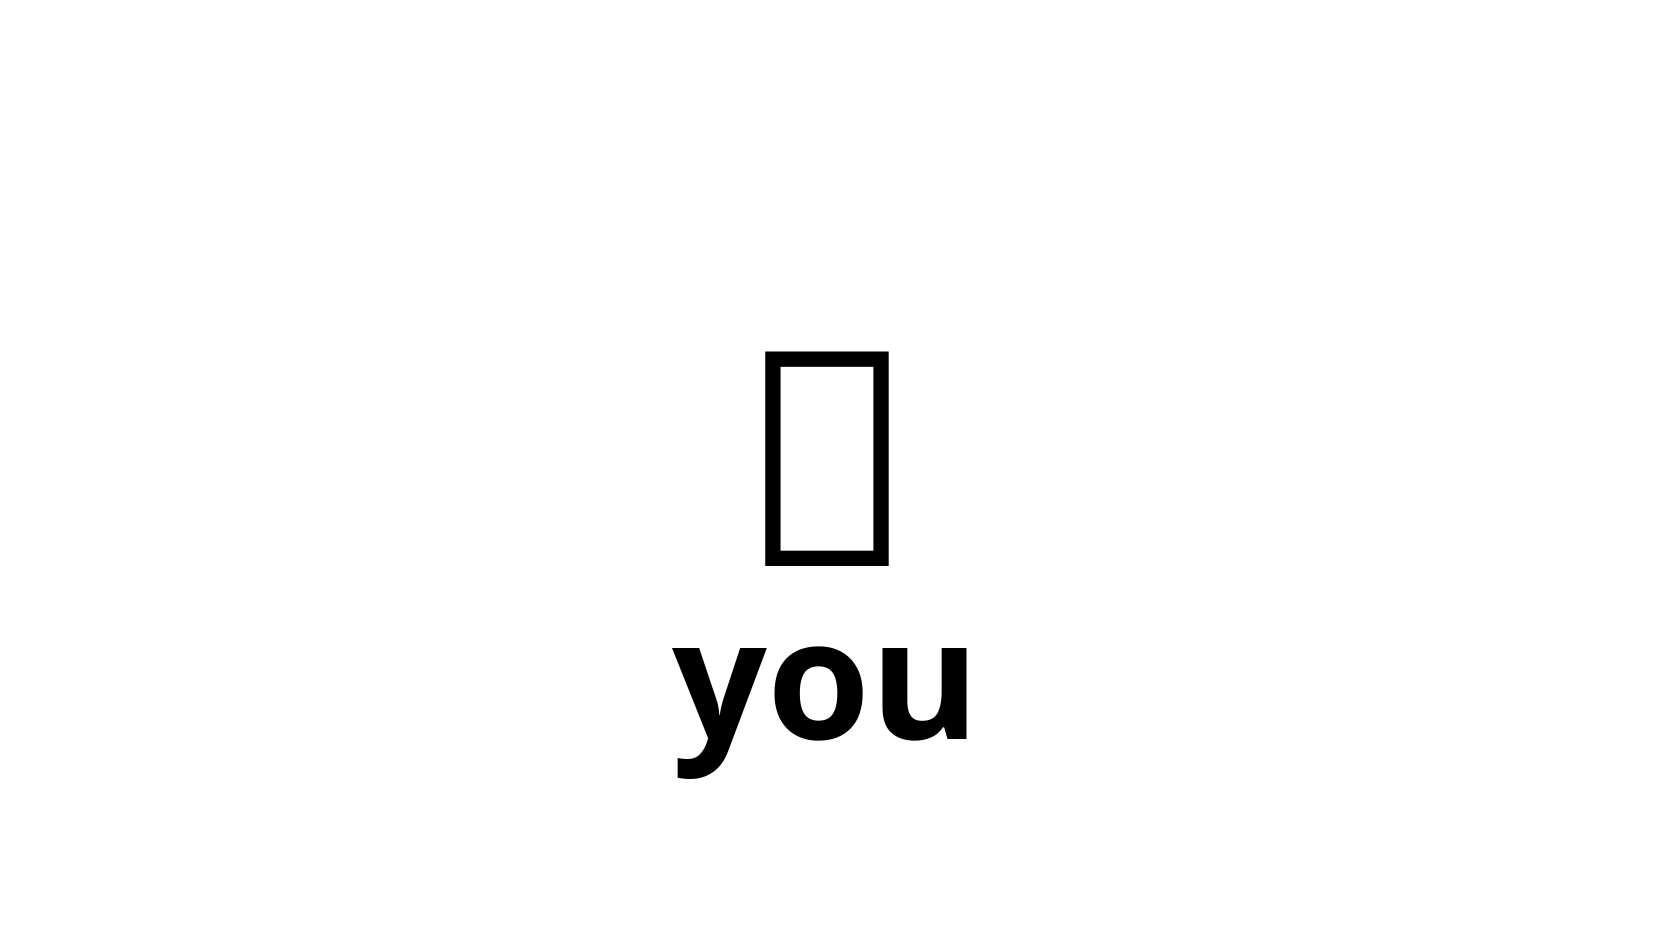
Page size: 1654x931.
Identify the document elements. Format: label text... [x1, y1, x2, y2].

title 👤 [83, 37, 1572, 863]
text_box you [800, 666, 837, 713]
text_box you [582, 637, 1071, 713]
